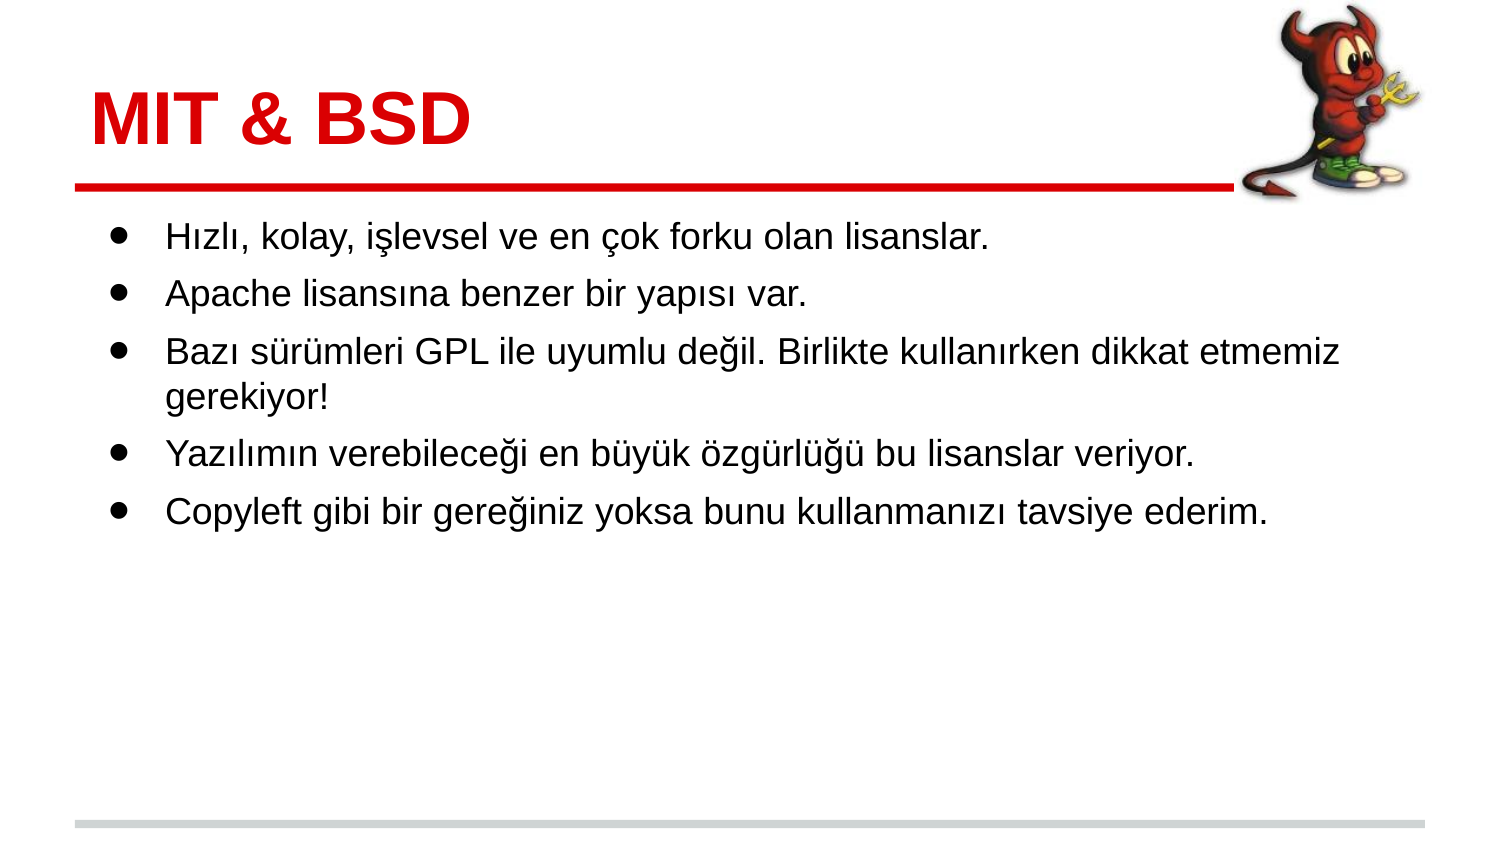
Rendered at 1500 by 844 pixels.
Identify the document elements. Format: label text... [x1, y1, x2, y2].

list Hızlı, kolay, işlevsel ve en çok forku olan lisanslar. Apache lisansına benzer bir yapısı var. Bazı sürümleri GPL ile uyumlu değil. Birlikte kullanırken dikkat etmemiz gerekiyor! Yazılımın verebileceği en büyük özgürlüğü bu lisanslar veriyor. Copyleft gibi bir gereğiniz yoksa bunu kullanmanızı tavsiye ederim. [75, 196, 1425, 808]
picture [1234, 0, 1434, 206]
title MIT & BSD [75, 33, 1234, 175]
